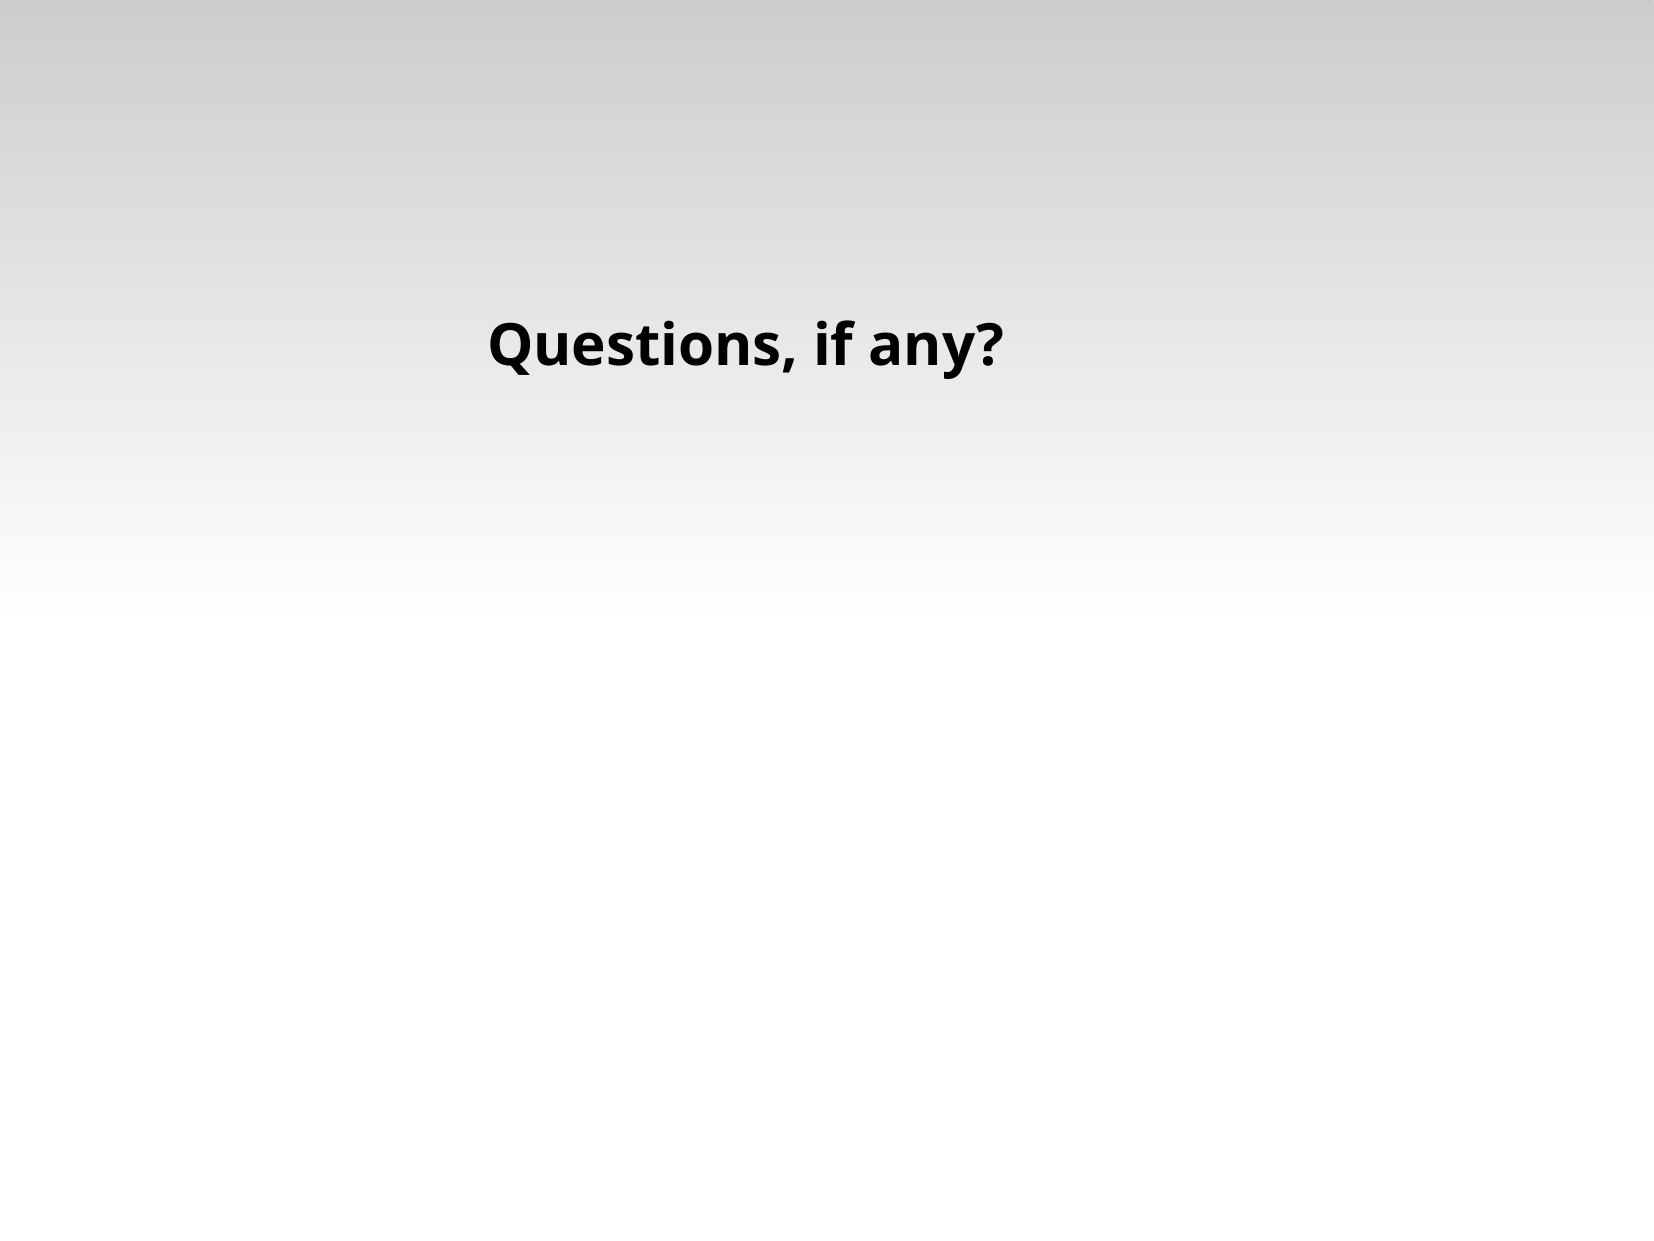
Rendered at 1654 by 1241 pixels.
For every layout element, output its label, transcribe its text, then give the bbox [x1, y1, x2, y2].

text_box Questions, if any? [472, 295, 985, 381]
